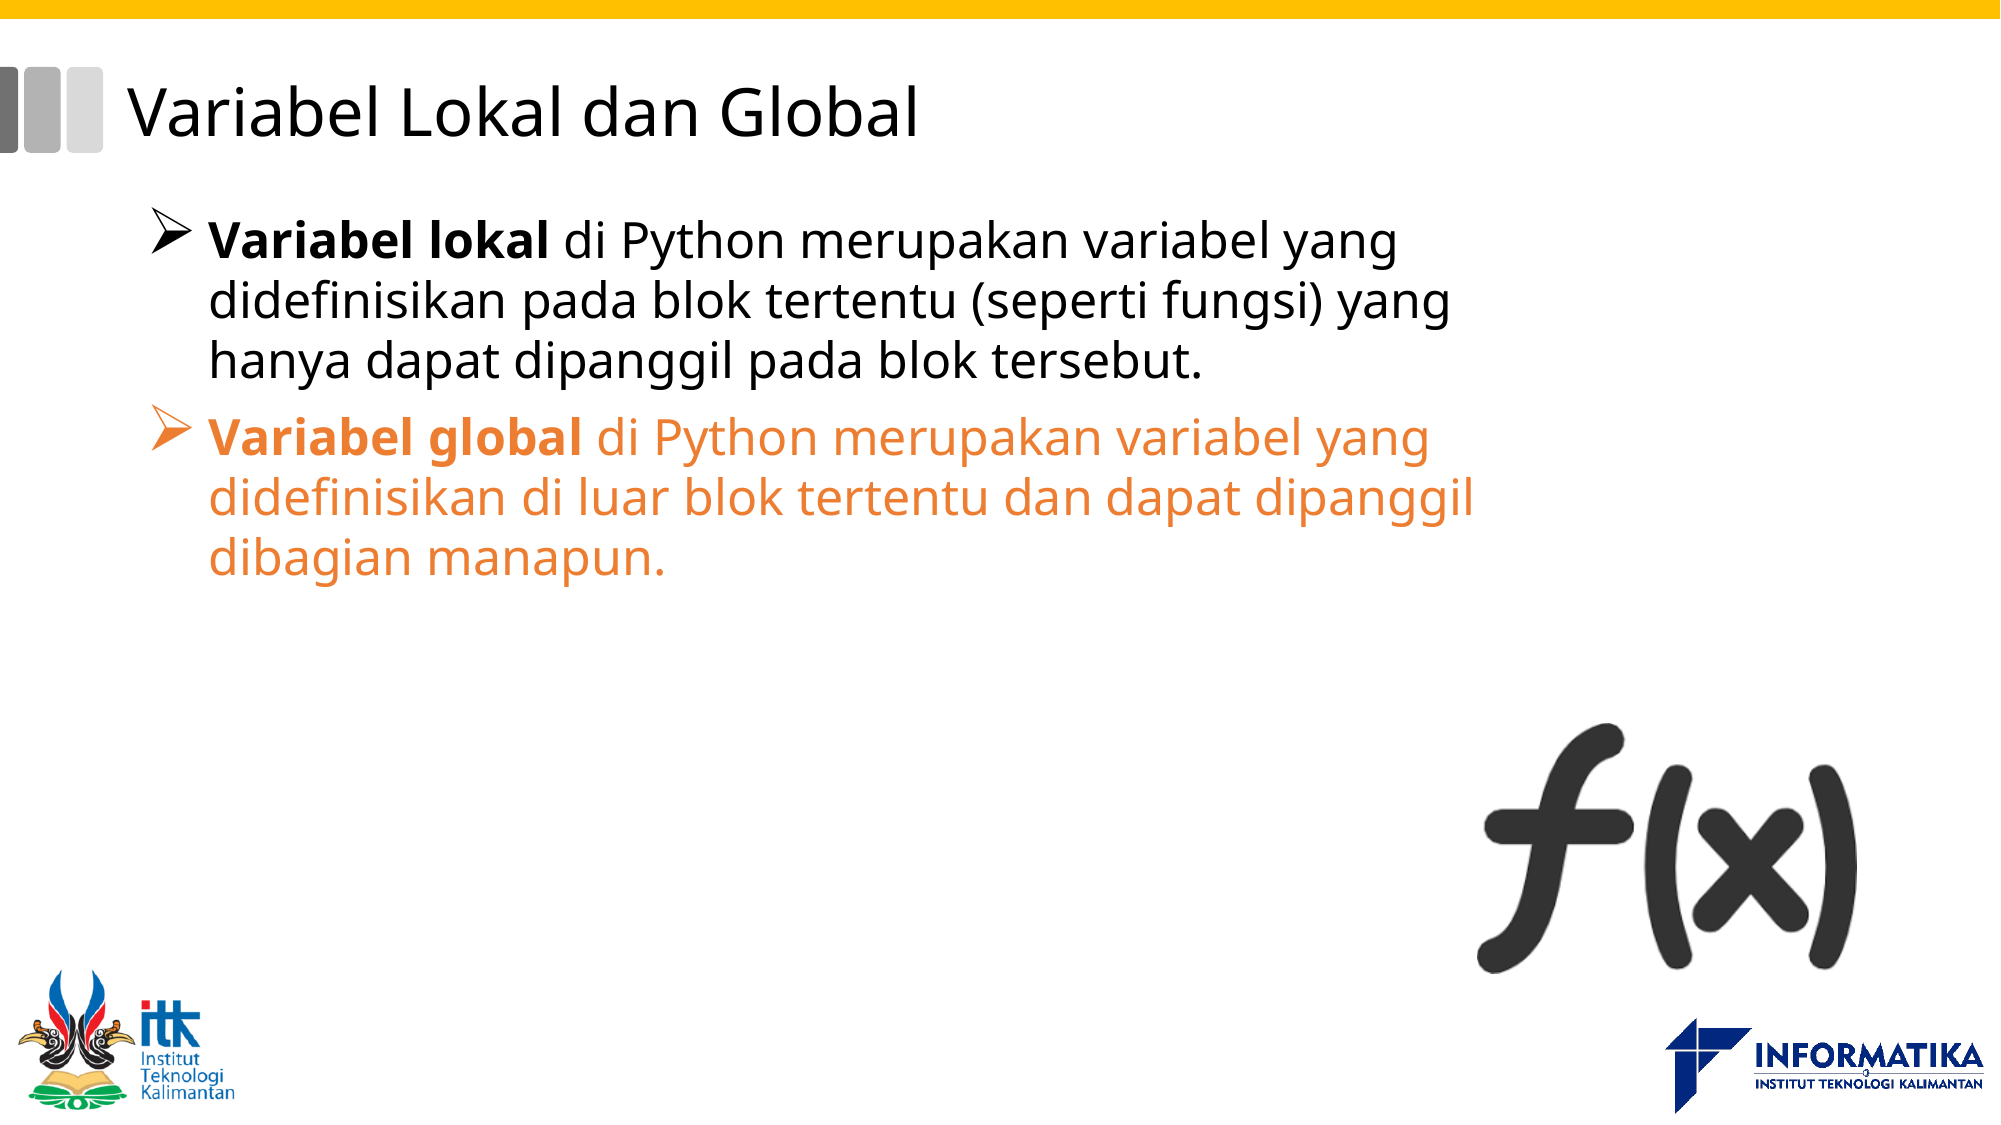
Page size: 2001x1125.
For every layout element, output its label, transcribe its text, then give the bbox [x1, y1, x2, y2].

picture [1664, 1017, 1984, 1114]
text_box [0, 0, 2000, 19]
picture [1477, 723, 1857, 974]
picture [0, 935, 253, 1125]
title Variabel Lokal dan Global [107, 58, 1833, 162]
text_box Variabel lokal di Python merupakan variabel yang didefinisikan pada blok tertentu (seperti fungsi) yang hanya dapat dipanggil pada blok tersebut. Variabel global di Python merupakan variabel yang didefinisikan di luar blok tertentu dan dapat dipanggil dibagian manapun. [131, 201, 1561, 670]
